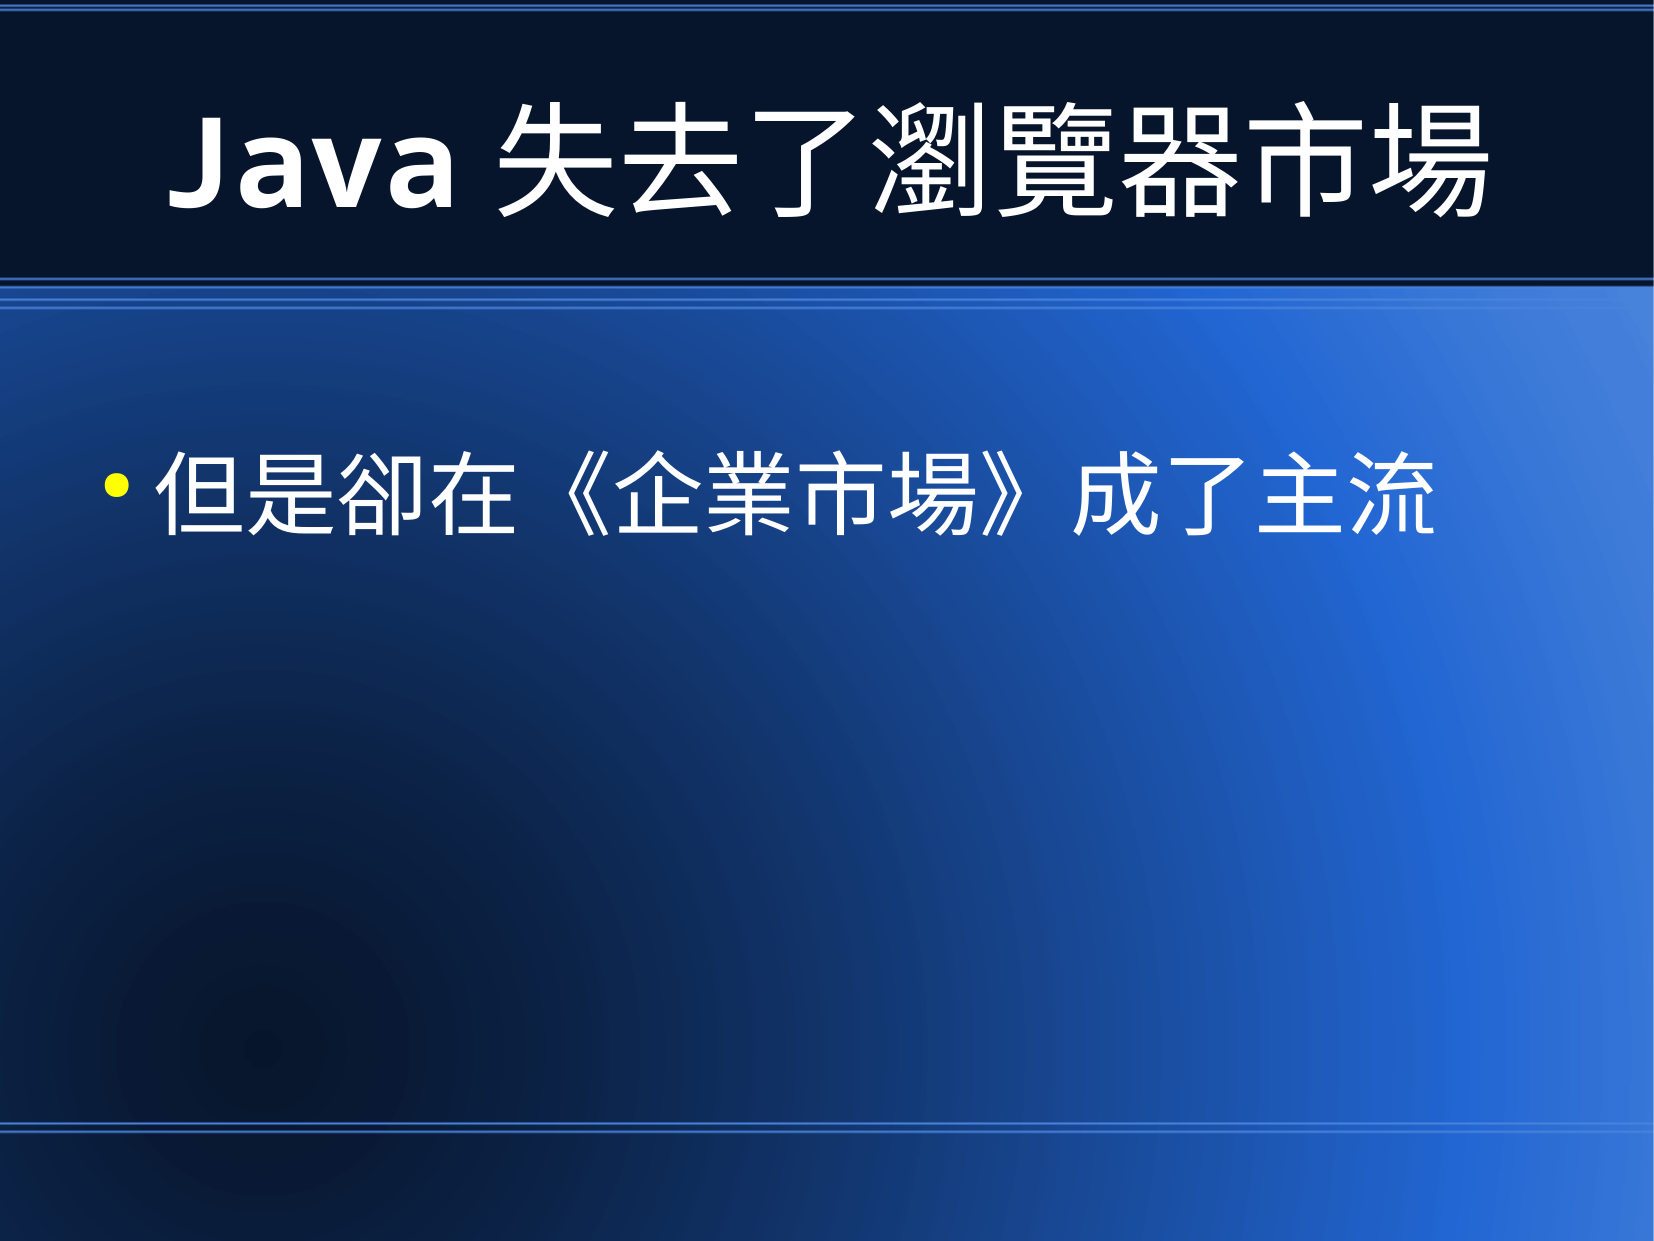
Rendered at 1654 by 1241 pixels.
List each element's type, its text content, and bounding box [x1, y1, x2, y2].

list 但是卻在《企業市場》成了主流 [82, 355, 1571, 1241]
title Java失去了瀏覽器市場 [82, 49, 1571, 257]
picture [0, 0, 1654, 1241]
